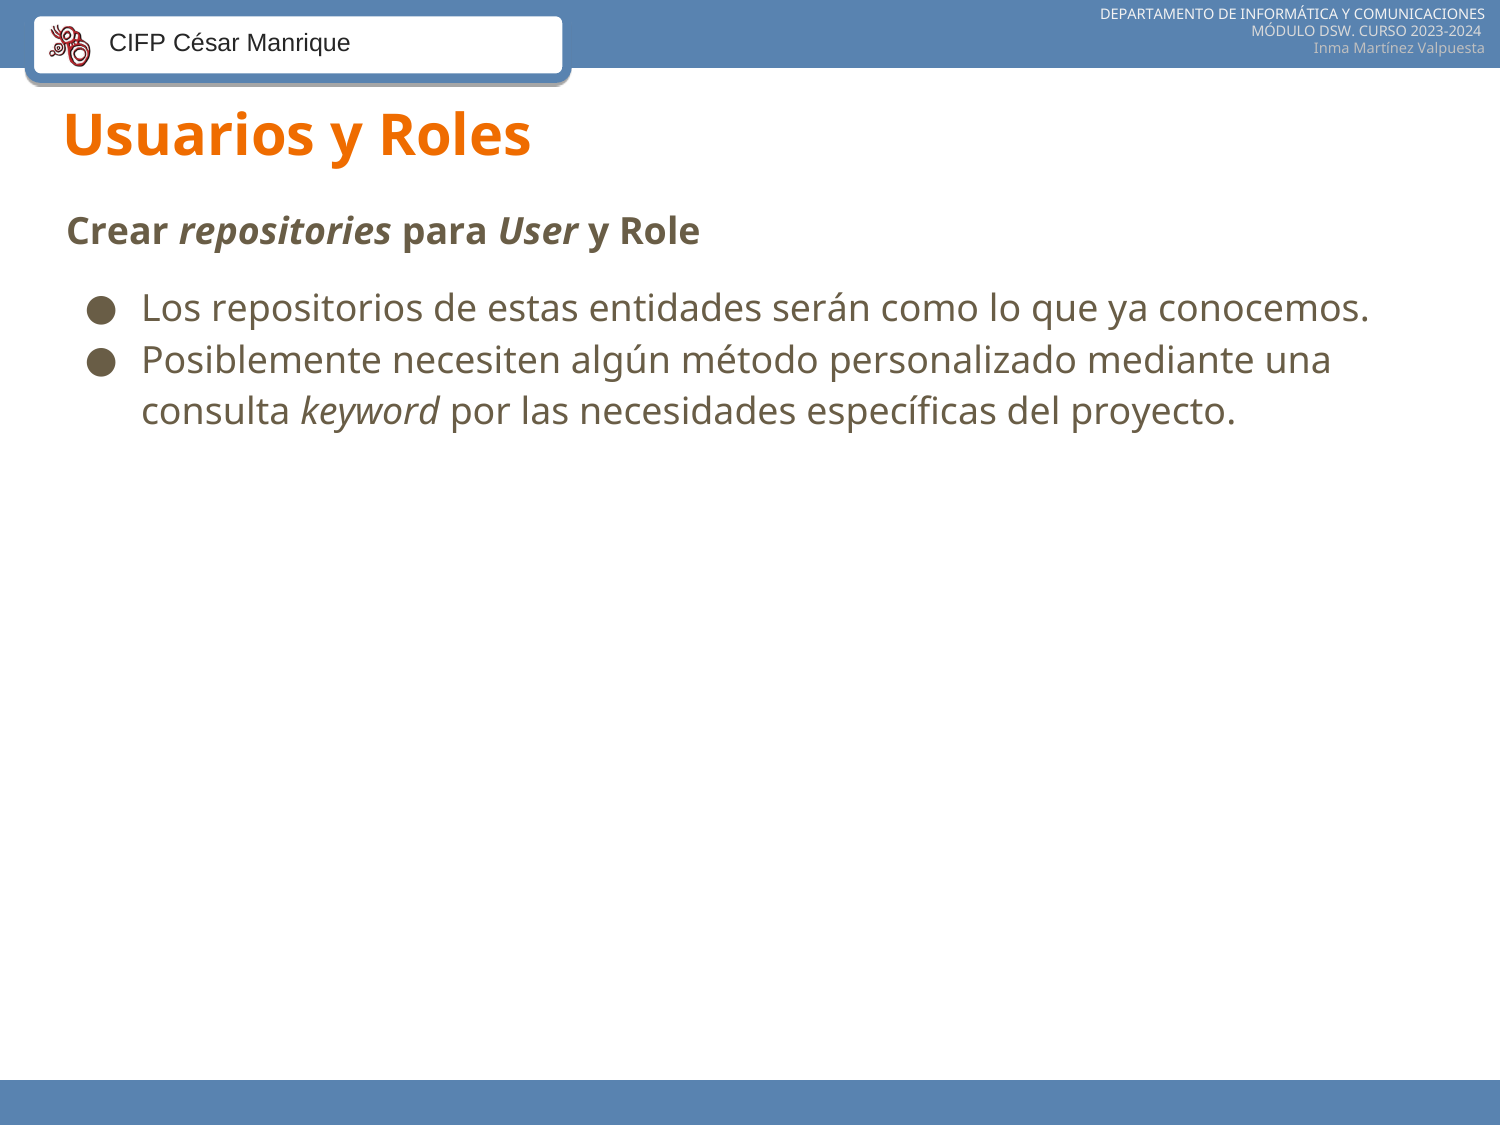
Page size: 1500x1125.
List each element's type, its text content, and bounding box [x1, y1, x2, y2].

list Crear repositories para User y Role Los repositorios de estas entidades serán como lo que ya conocemos. Posiblemente necesiten algún método personalizado mediante una consulta keyword por las necesidades específicas del proyecto. [51, 185, 1449, 1101]
picture [47, 23, 93, 67]
title Usuarios y Roles [47, 82, 1445, 182]
